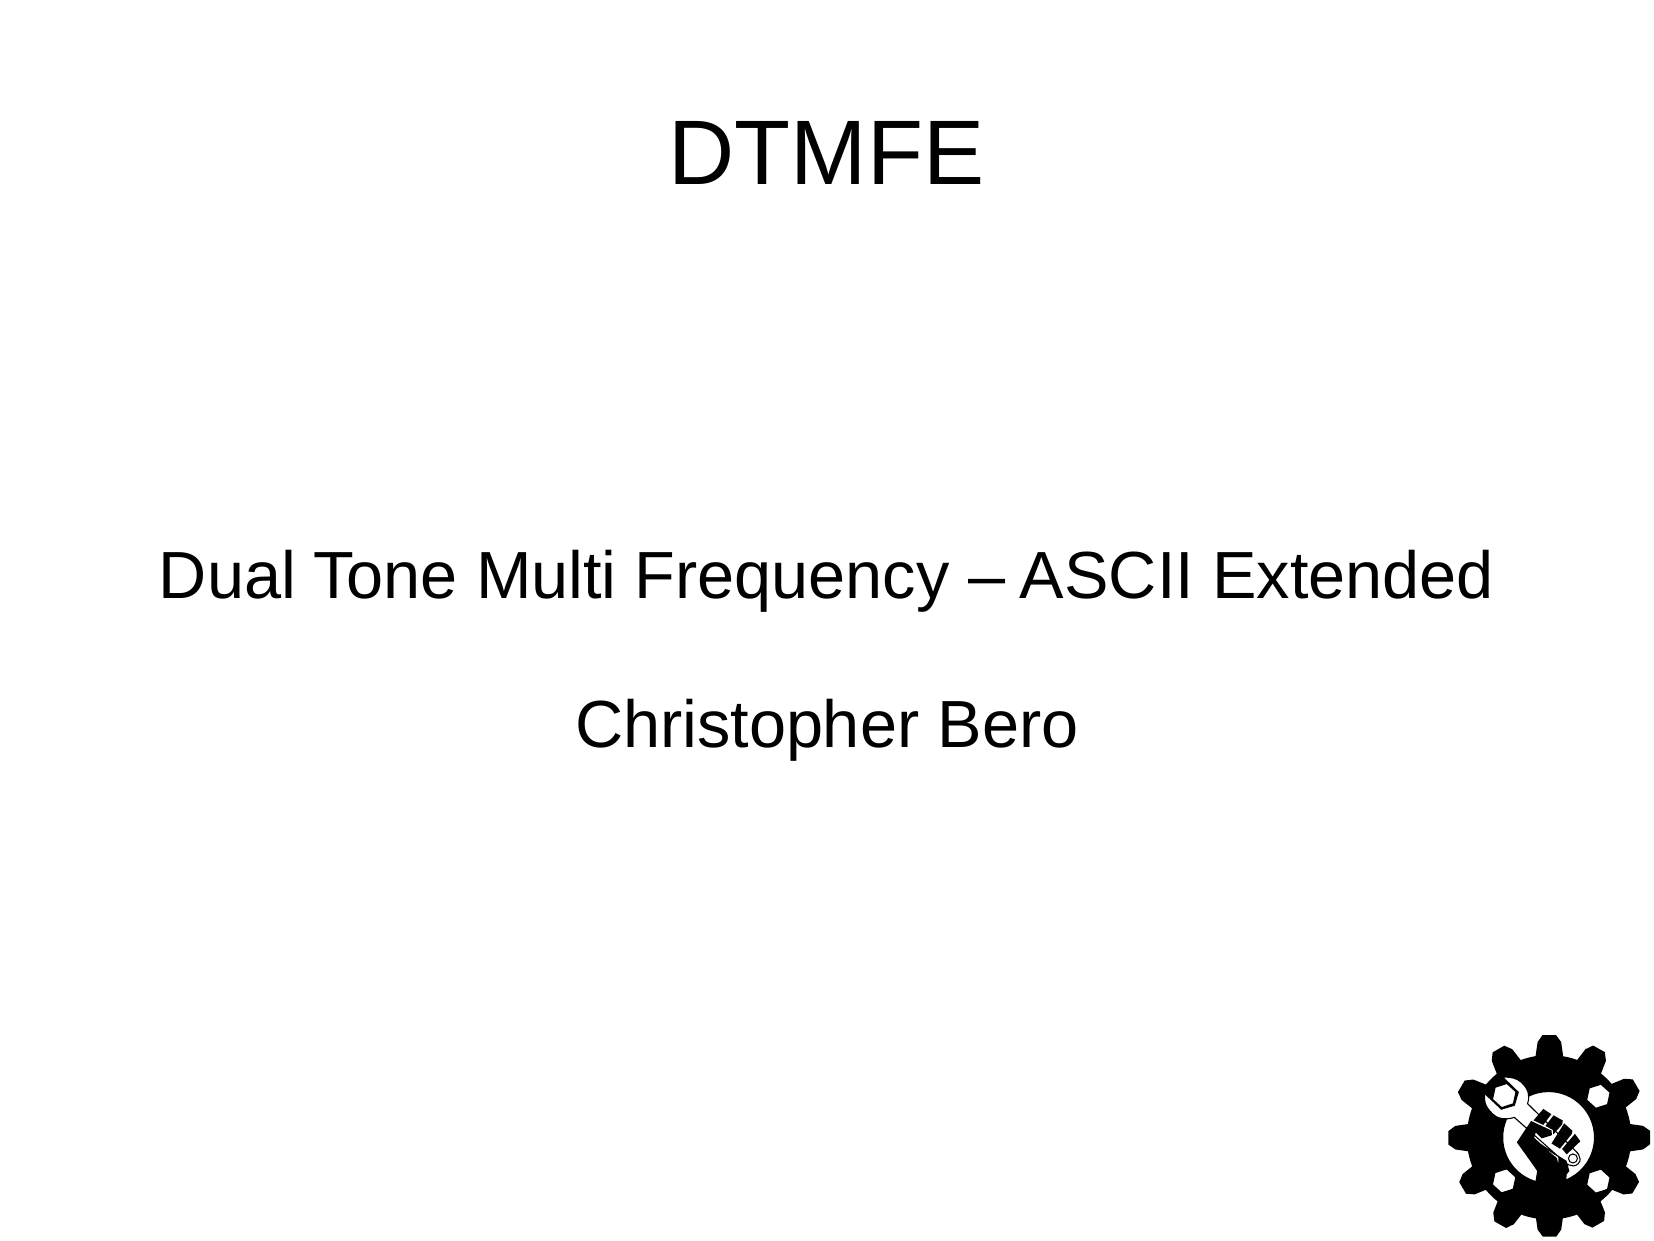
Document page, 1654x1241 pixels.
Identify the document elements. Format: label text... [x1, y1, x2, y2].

title DTMFE [82, 49, 1571, 257]
picture [1444, 1031, 1654, 1241]
subtitle Dual Tone Multi Frequency – ASCII Extended Christopher Bero [82, 290, 1571, 1010]
